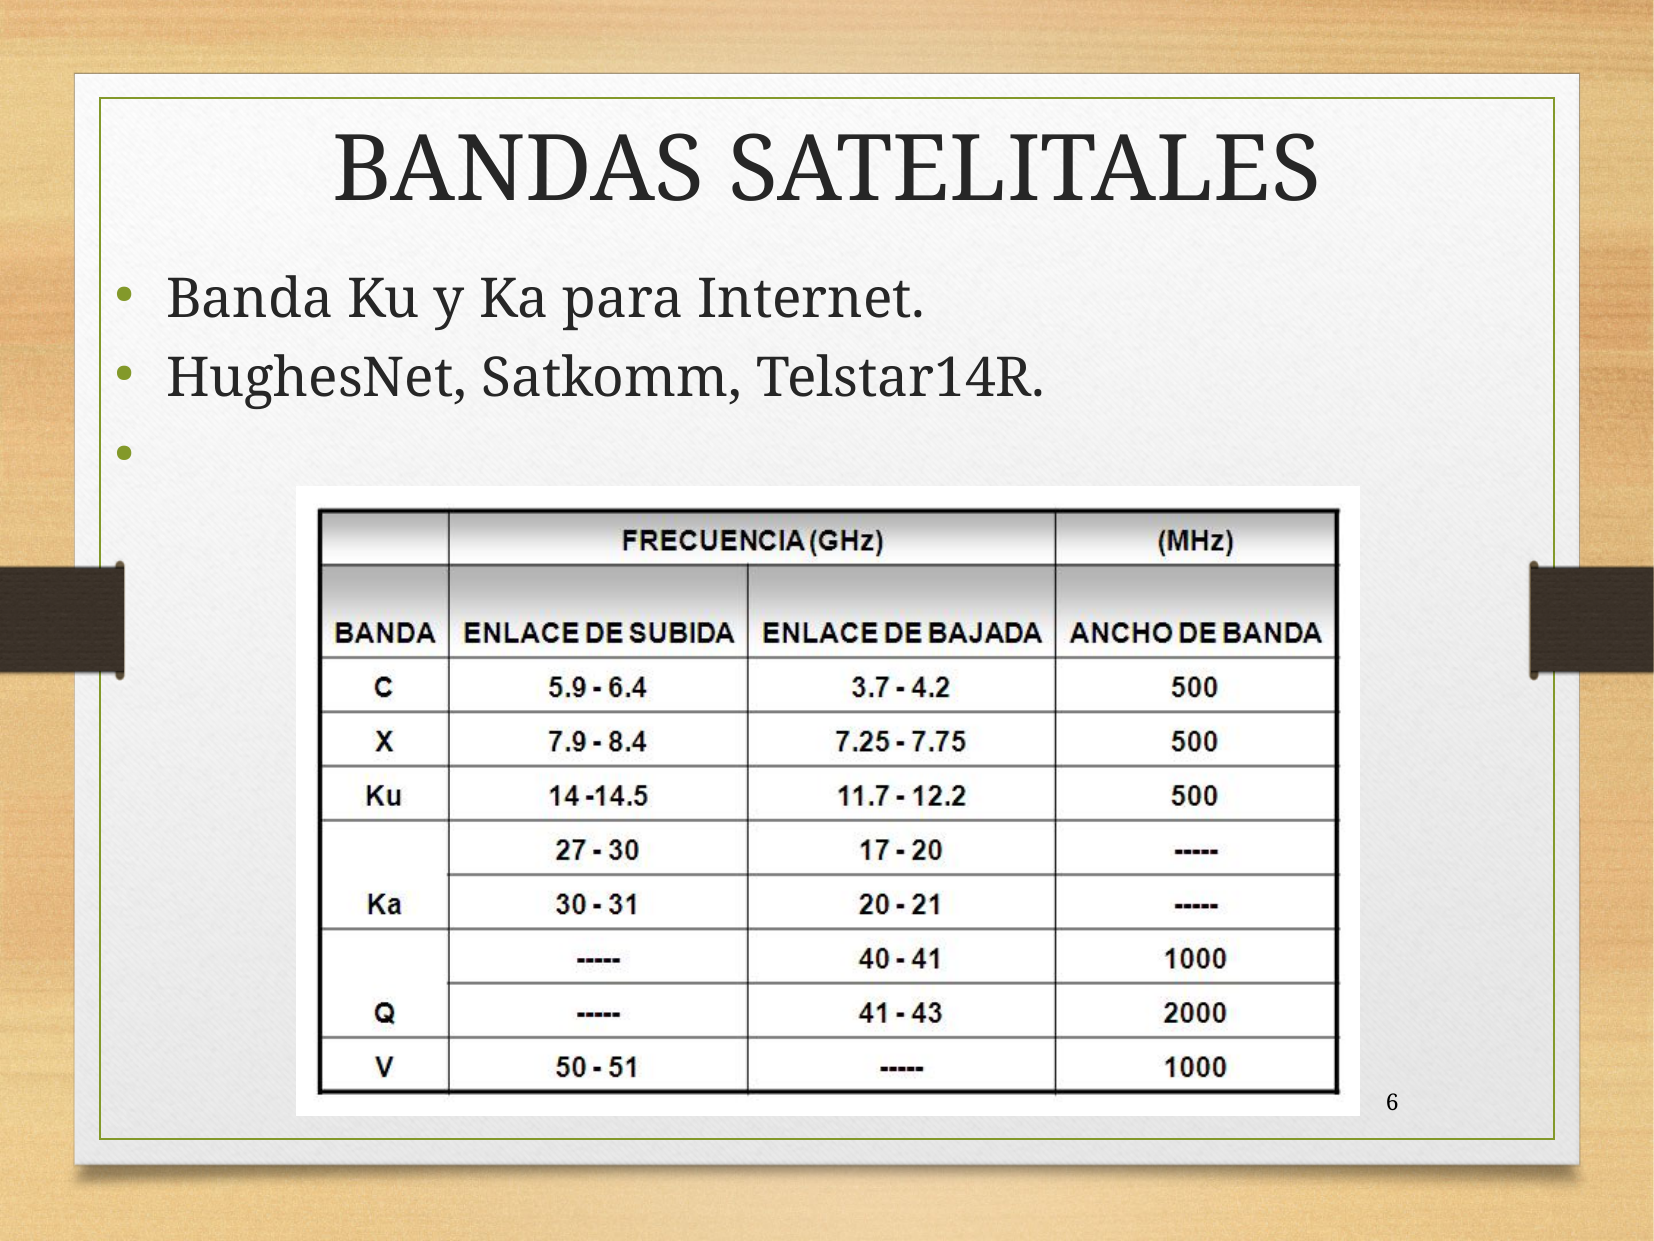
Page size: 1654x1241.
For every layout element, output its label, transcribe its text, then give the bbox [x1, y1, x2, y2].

list Banda Ku y Ka para Internet. HughesNet, Satkomm, Telstar14R. [99, 254, 1588, 1052]
title BANDAS SATELITALES [82, 59, 1571, 267]
text_box [1370, 1077, 1443, 1129]
picture [302, 492, 1354, 1111]
